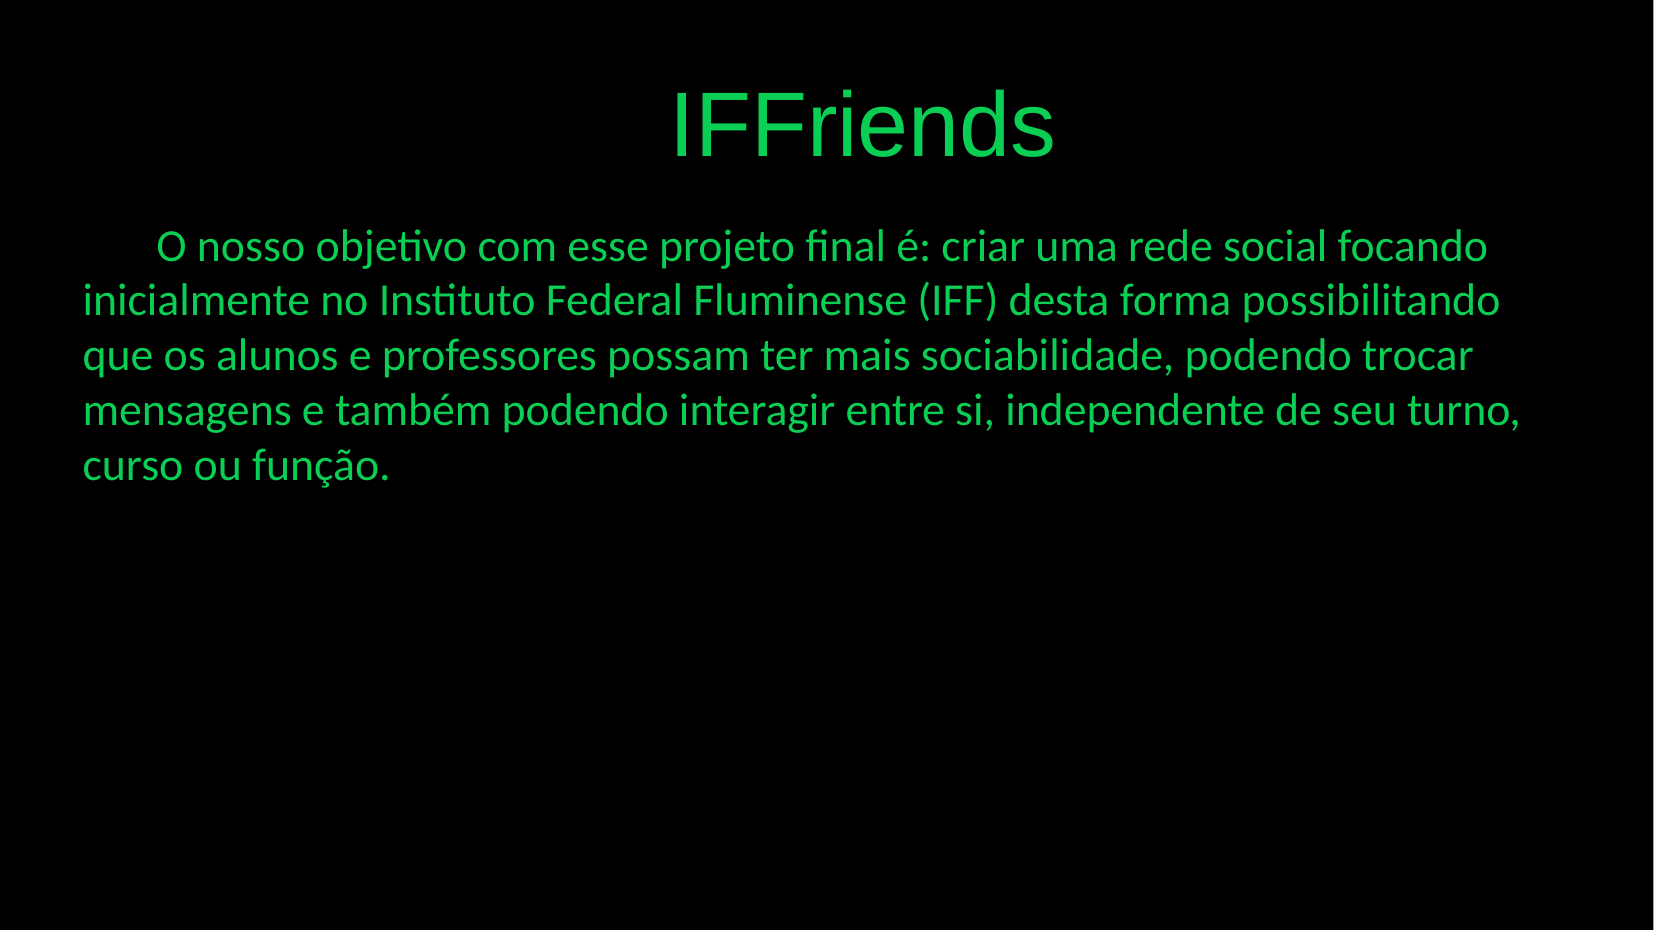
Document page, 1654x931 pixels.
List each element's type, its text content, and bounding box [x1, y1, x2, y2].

list O nosso objetivo com esse projeto final é: criar uma rede social focando inicialmente no Instituto Federal Fluminense (IFF) desta forma possibilitando que os alunos e professores possam ter mais sociabilidade, podendo trocar mensagens e também podendo interagir entre si, independente de seu turno, curso ou função. [82, 217, 1571, 757]
title IFFriends [82, 37, 1571, 193]
